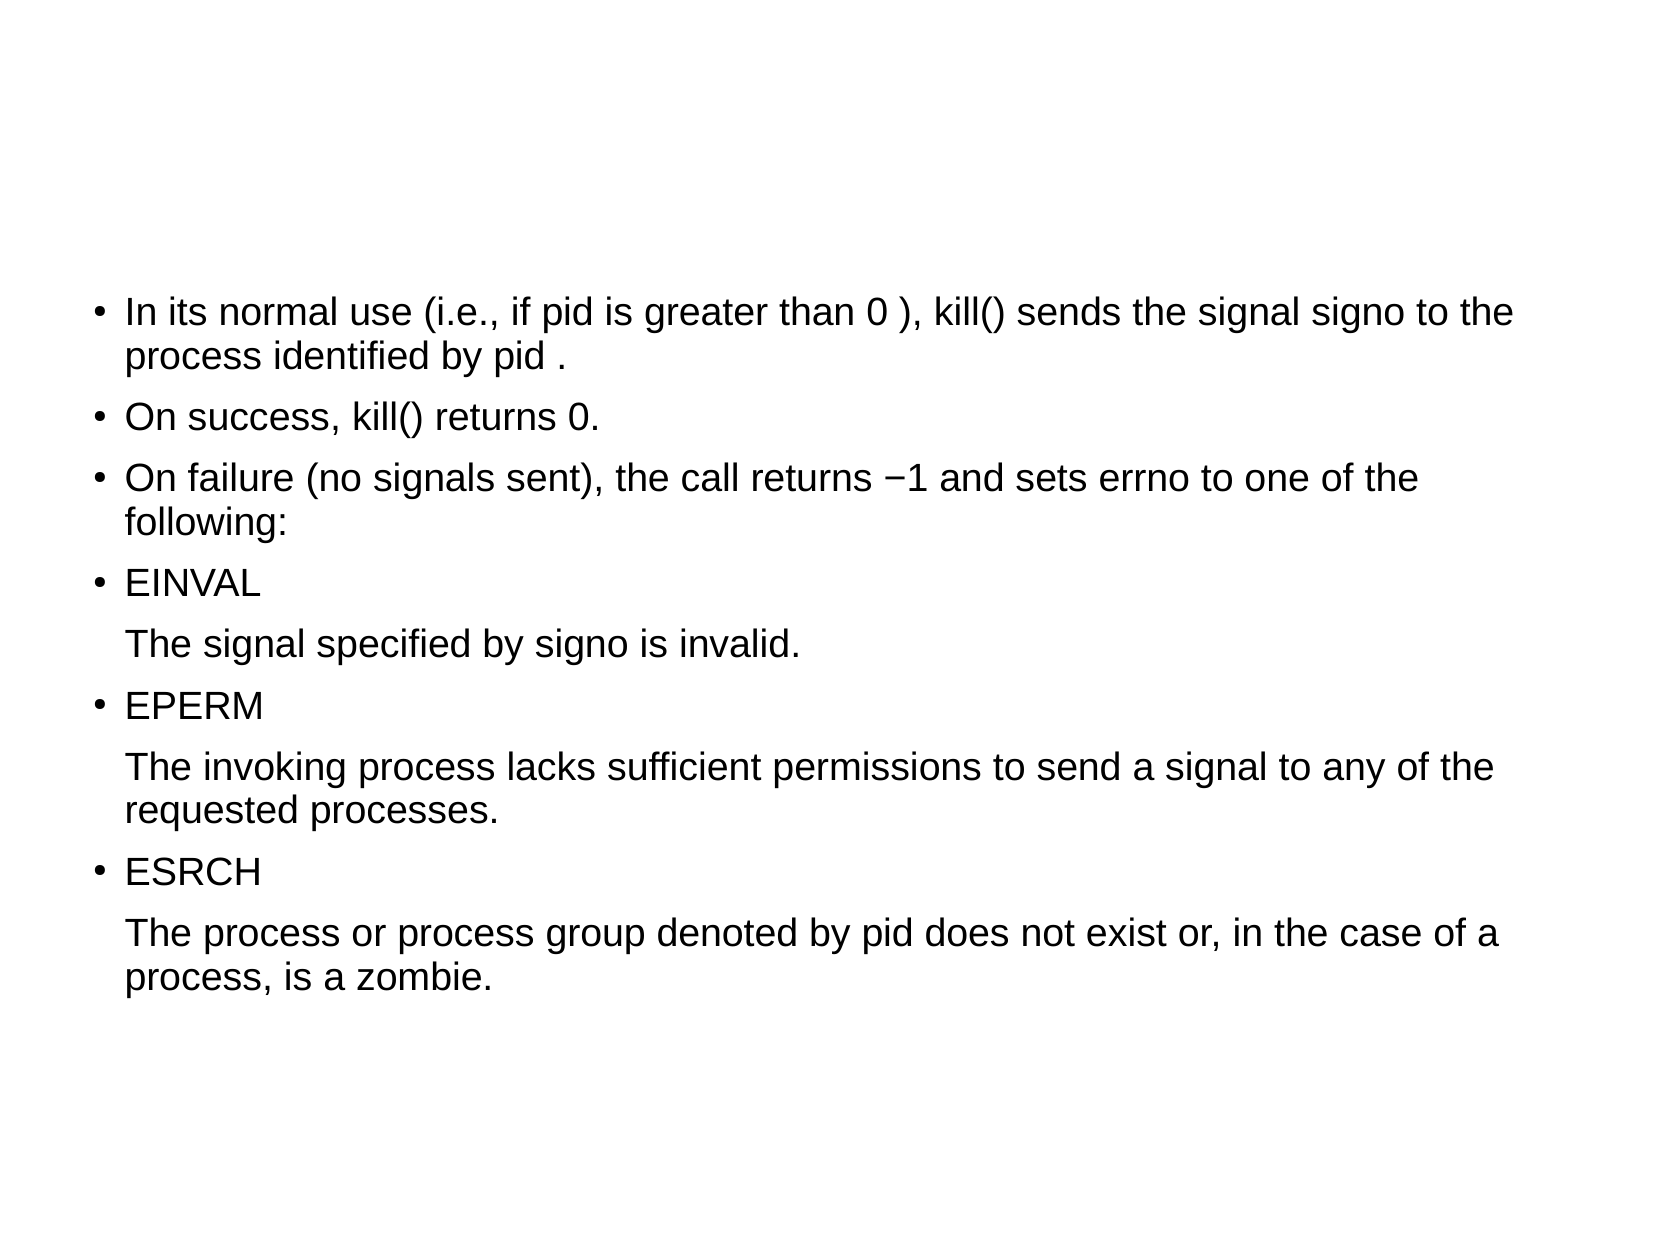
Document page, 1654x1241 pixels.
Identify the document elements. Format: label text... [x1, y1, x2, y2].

list In its normal use (i.e., if pid is greater than 0 ), kill() sends the signal signo to the process identified by pid . On success, kill() returns 0. On failure (no signals sent), the call returns −1 and sets errno to one of the following: EINVAL The signal specified by signo is invalid. EPERM The invoking process lacks sufficient permissions to send a signal to any of the requested processes. ESRCH The process or process group denoted by pid does not exist or, in the case of a process, is a zombie. [82, 290, 1571, 1010]
